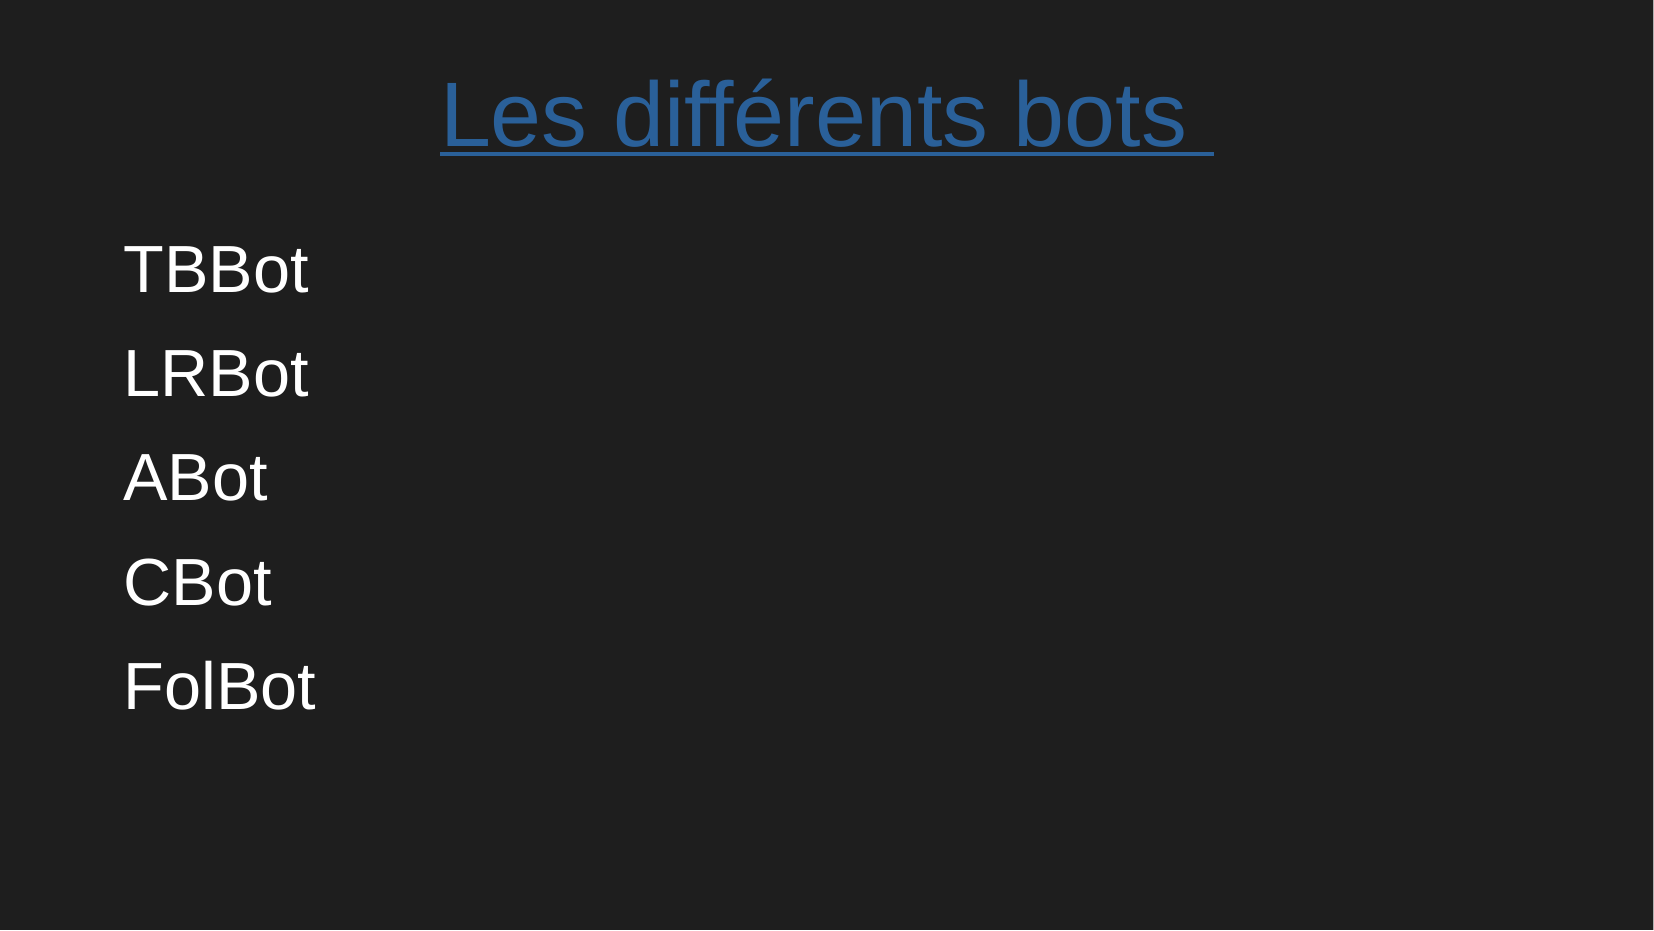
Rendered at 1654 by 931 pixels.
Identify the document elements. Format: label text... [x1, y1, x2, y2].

title Les différents bots [82, 37, 1571, 193]
list TBBot LRBot ABot CBot FolBot [52, 231, 1541, 772]
